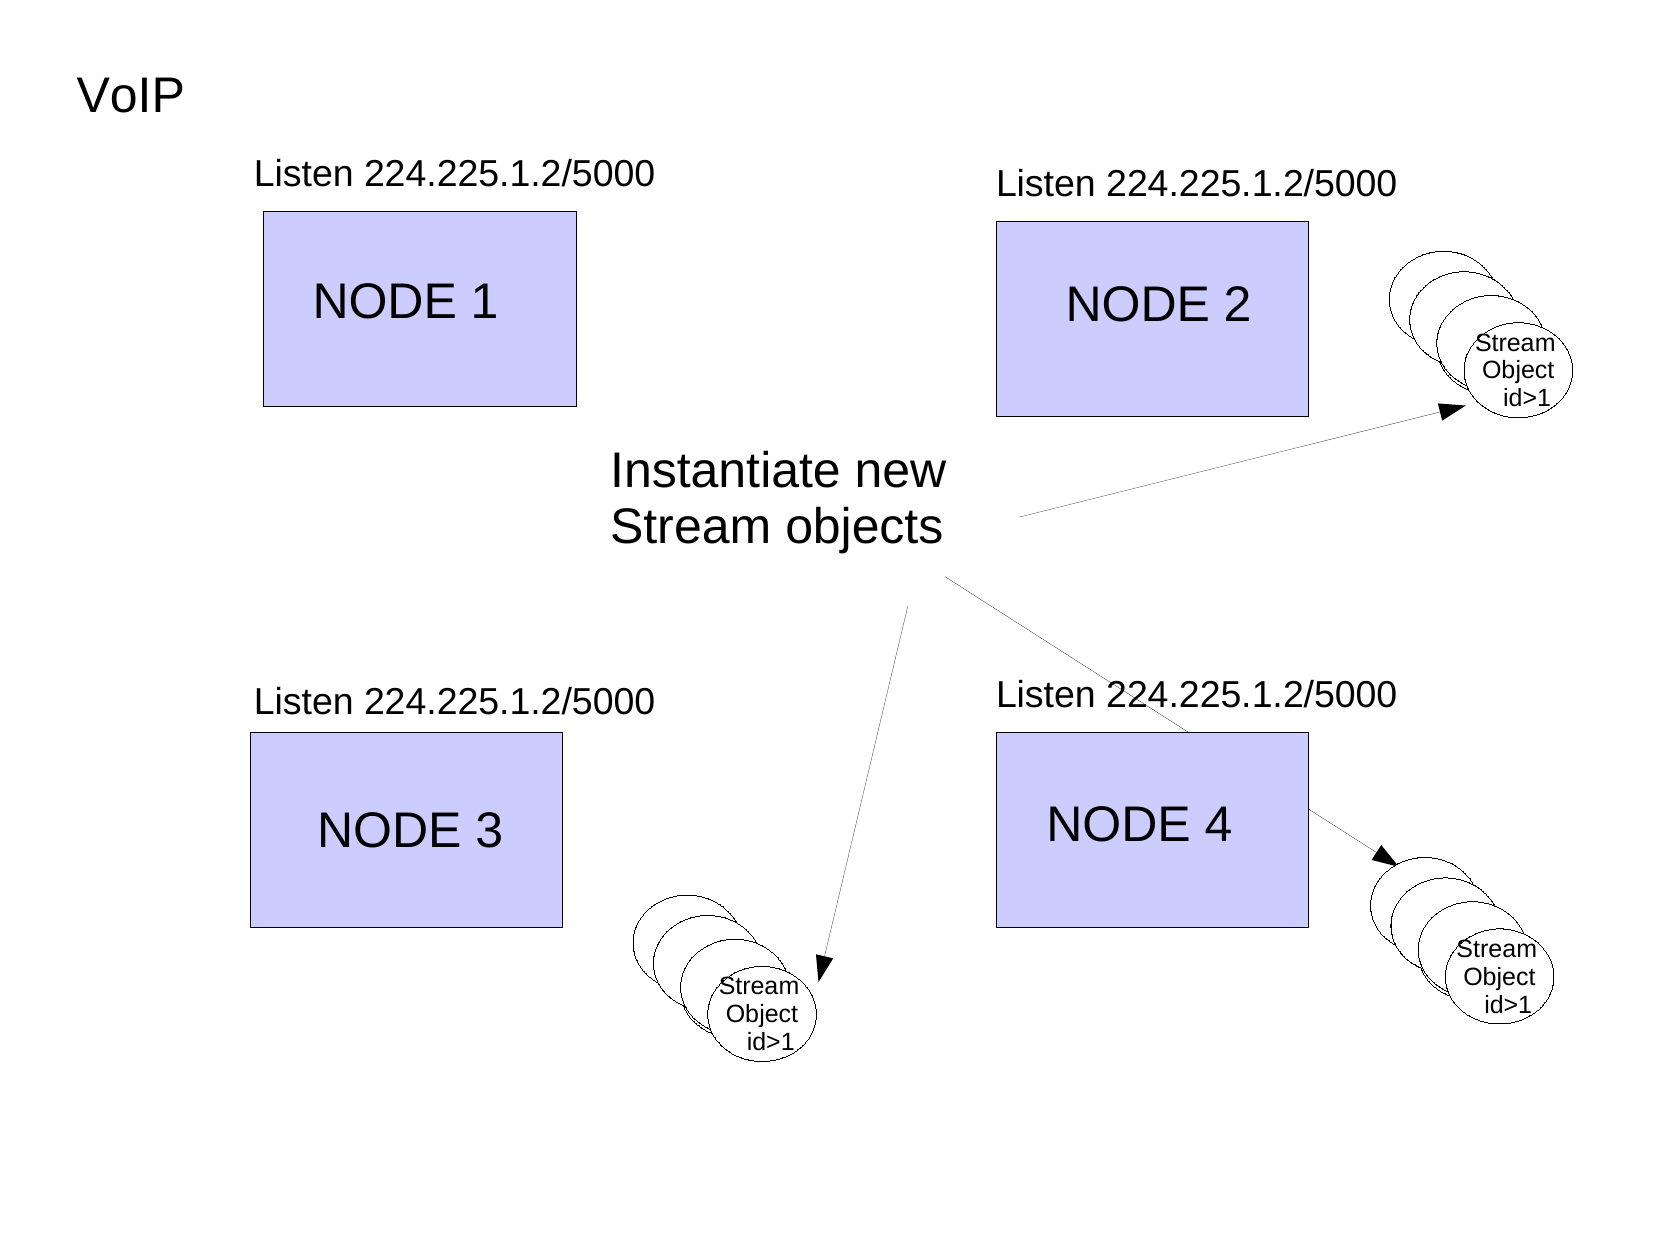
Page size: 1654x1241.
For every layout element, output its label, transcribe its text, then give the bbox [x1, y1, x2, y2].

text_box Listen 224.225.1.2/5000 [253, 152, 840, 202]
text_box [250, 732, 563, 928]
text_box Listen 224.225.1.2/5000 [253, 680, 840, 730]
text_box [263, 211, 577, 407]
text_box Instantiate new Stream objects [610, 442, 1094, 580]
text_box Stream Object id>1 [707, 966, 817, 1062]
text_box [633, 895, 787, 1034]
text_box Stream Object id>1 [1464, 322, 1573, 418]
text_box NODE 3 [317, 802, 545, 866]
text_box NODE 2 [1065, 276, 1288, 344]
text_box VoIP [76, 66, 205, 131]
text_box [996, 221, 1309, 417]
text_box [1370, 857, 1524, 996]
text_box Listen 224.225.1.2/5000 [996, 673, 1583, 723]
text_box [1389, 251, 1543, 390]
text_box NODE 4 [1046, 795, 1296, 859]
text_box Stream Object id>1 [1445, 928, 1554, 1024]
text_box Listen 224.225.1.2/5000 [996, 162, 1583, 212]
text_box NODE 1 [312, 273, 567, 337]
text_box [996, 732, 1309, 928]
